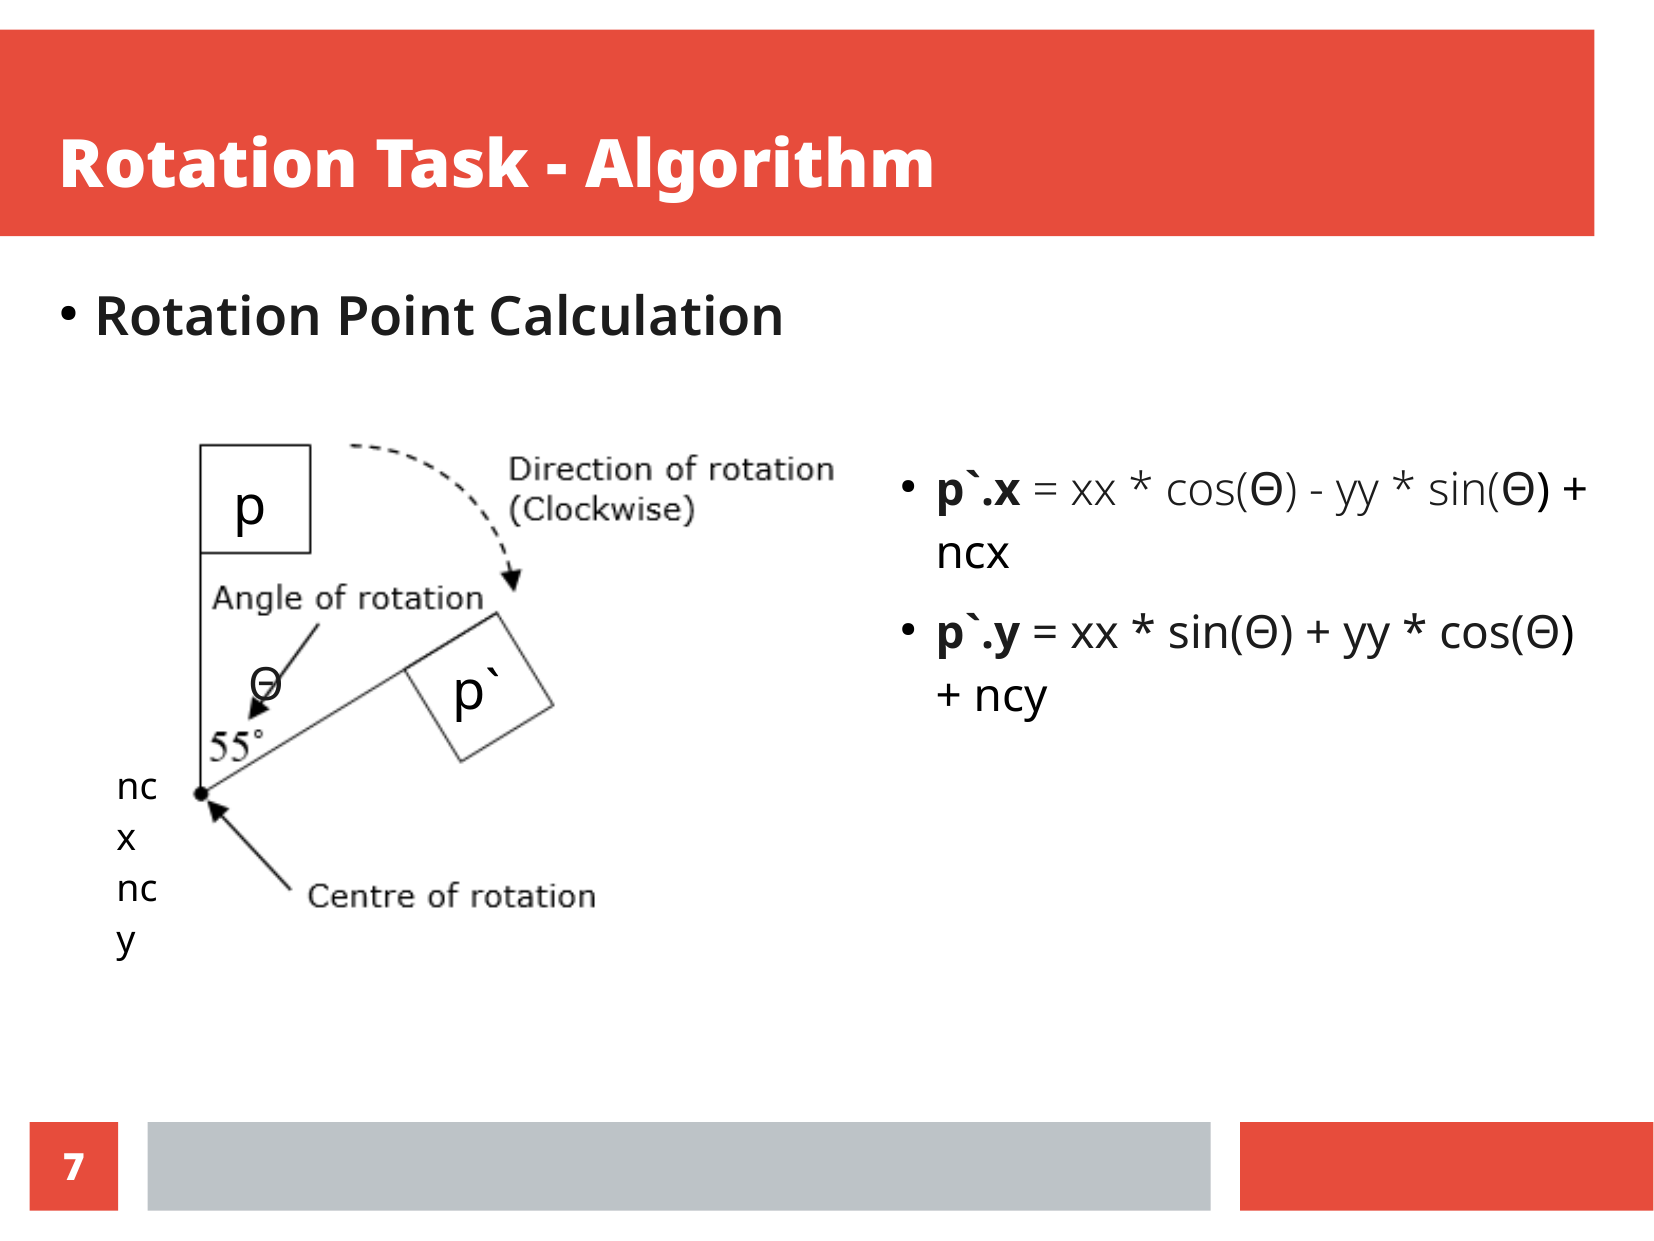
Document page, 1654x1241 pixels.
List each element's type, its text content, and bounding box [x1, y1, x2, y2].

picture [107, 413, 895, 931]
text_box p [218, 458, 291, 542]
text_box p` [437, 644, 532, 728]
list Rotation Point Calculation [59, 277, 1565, 355]
text_box ncx ncy [101, 751, 191, 862]
title Rotation Task - Algorithm [59, 59, 1595, 207]
text_box p`.x = xx * cos(Θ) - yy * sin(Θ) + ncx p`.y = xx * sin(Θ) + yy * cos(Θ) + ncy [885, 386, 1615, 739]
text_box Θ [233, 644, 338, 717]
